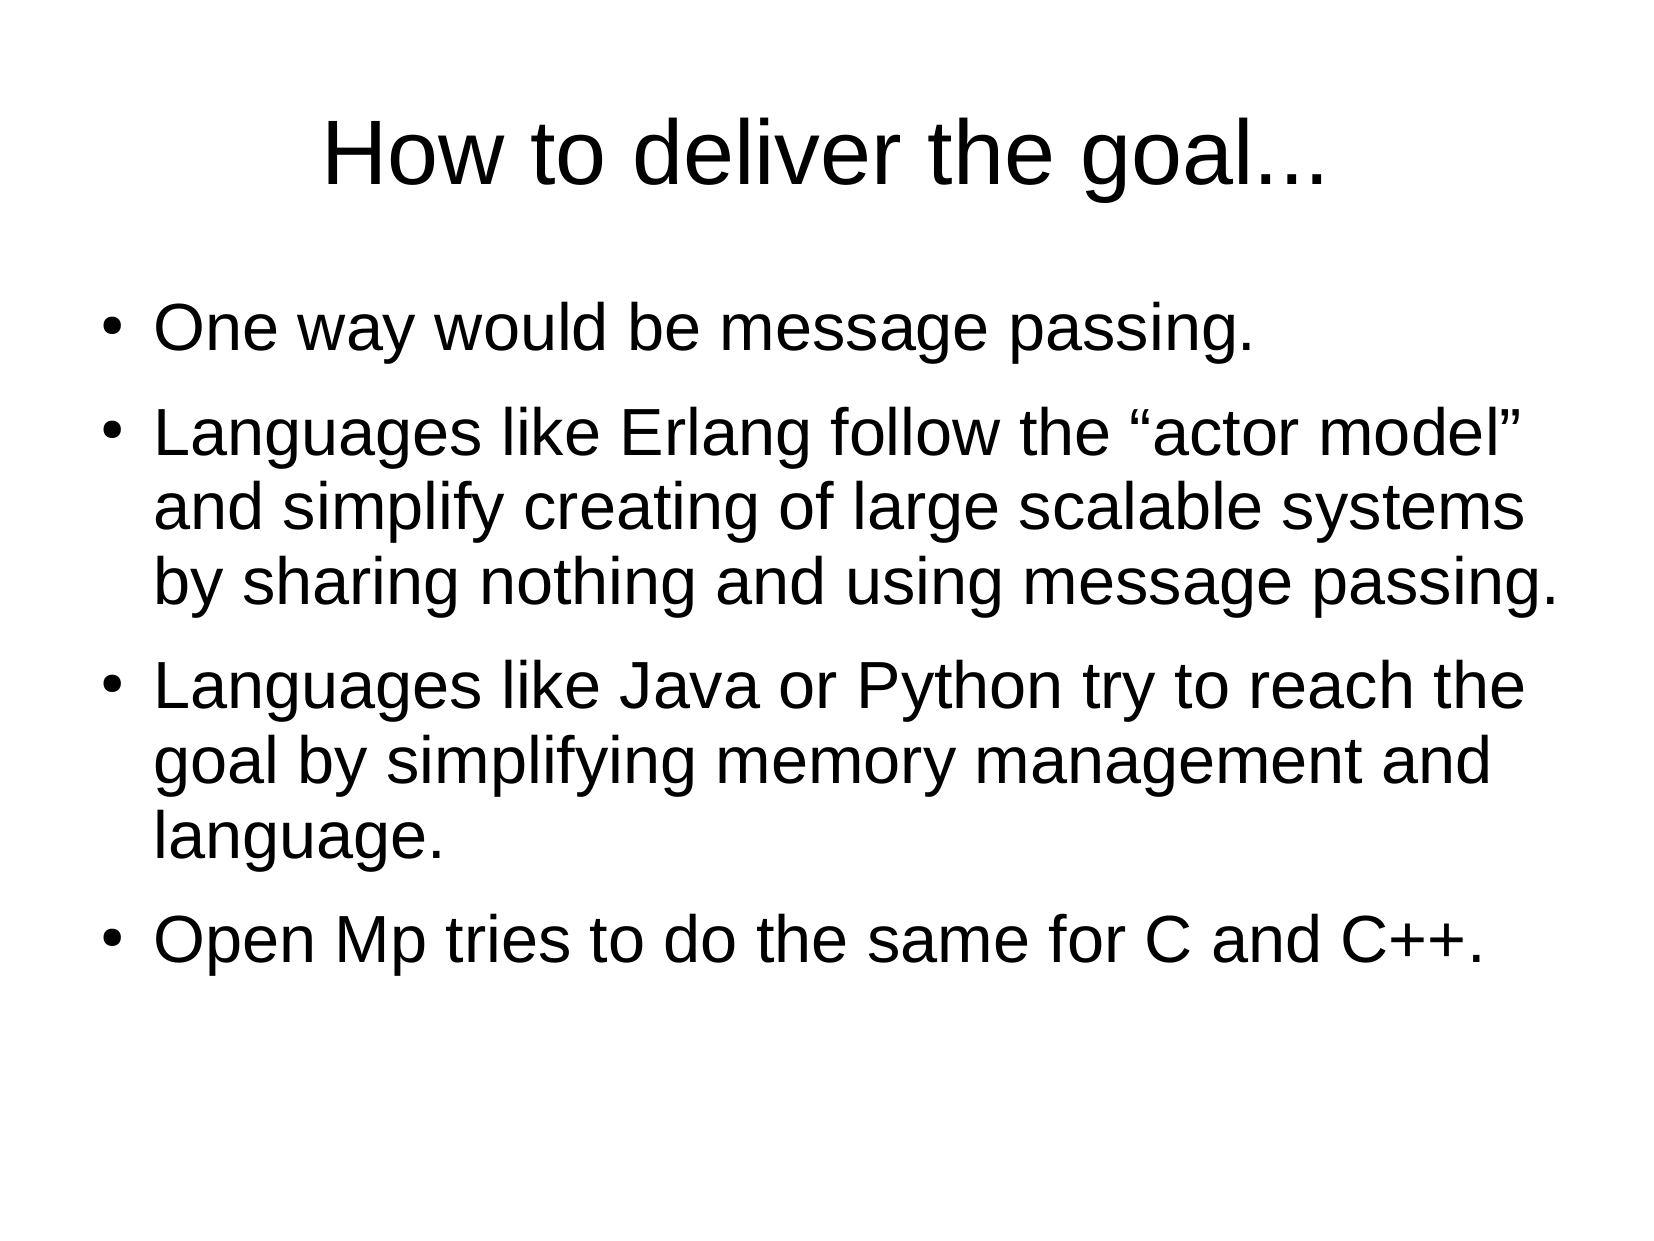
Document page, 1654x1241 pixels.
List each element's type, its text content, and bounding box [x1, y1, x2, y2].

title How to deliver the goal... [82, 49, 1571, 257]
list One way would be message passing. Languages like Erlang follow the “actor model” and simplify creating of large scalable systems by sharing nothing and using message passing. Languages like Java or Python try to reach the goal by simplifying memory management and language. Open Mp tries to do the same for C and C++. [82, 290, 1571, 1109]
